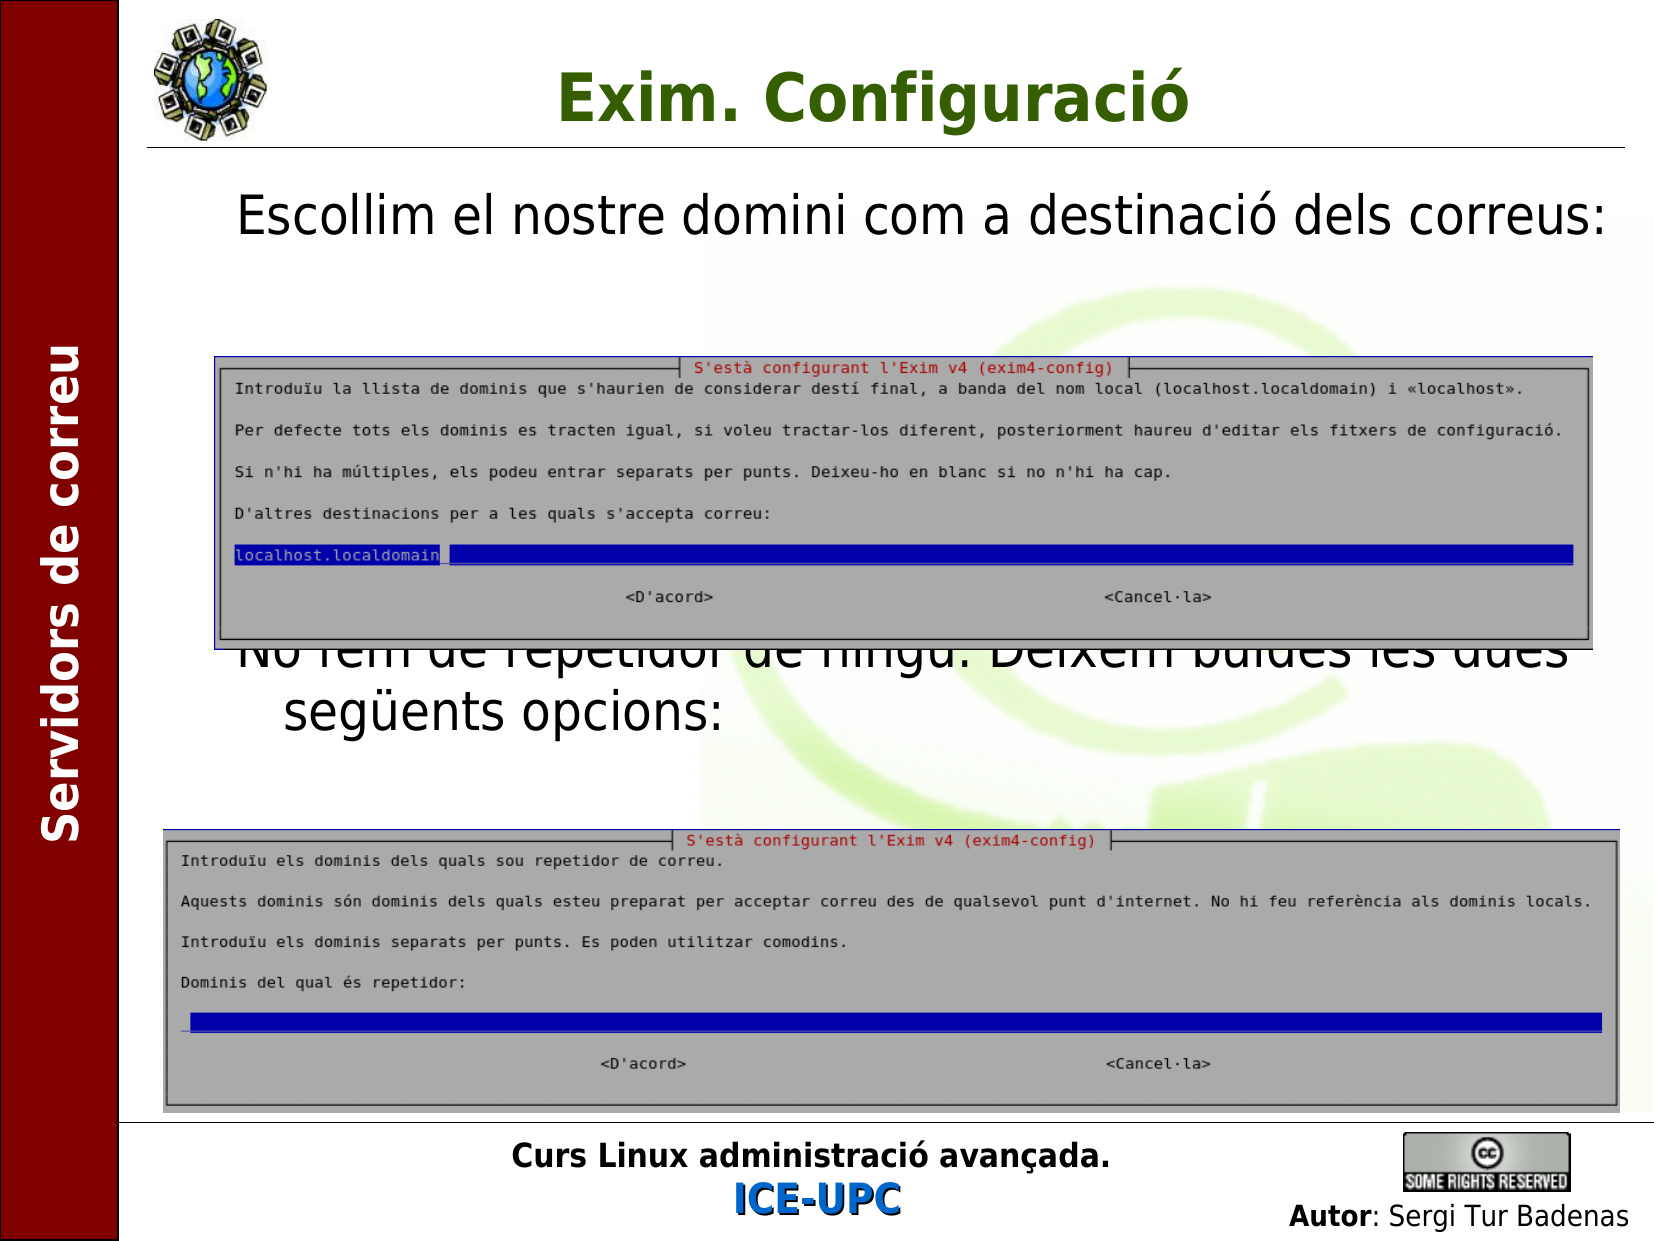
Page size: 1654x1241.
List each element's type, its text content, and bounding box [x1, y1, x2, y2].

picture [154, 19, 268, 49]
title Exim. Configuració [129, 49, 1619, 148]
picture [1403, 1132, 1571, 1192]
picture [163, 217, 1654, 1113]
picture [214, 356, 1593, 650]
list Escollim el nostre domini com a destinació dels correus: No fem de repetidor de ningú. Deixem buides les dues següents opcions: [141, 183, 1630, 1019]
